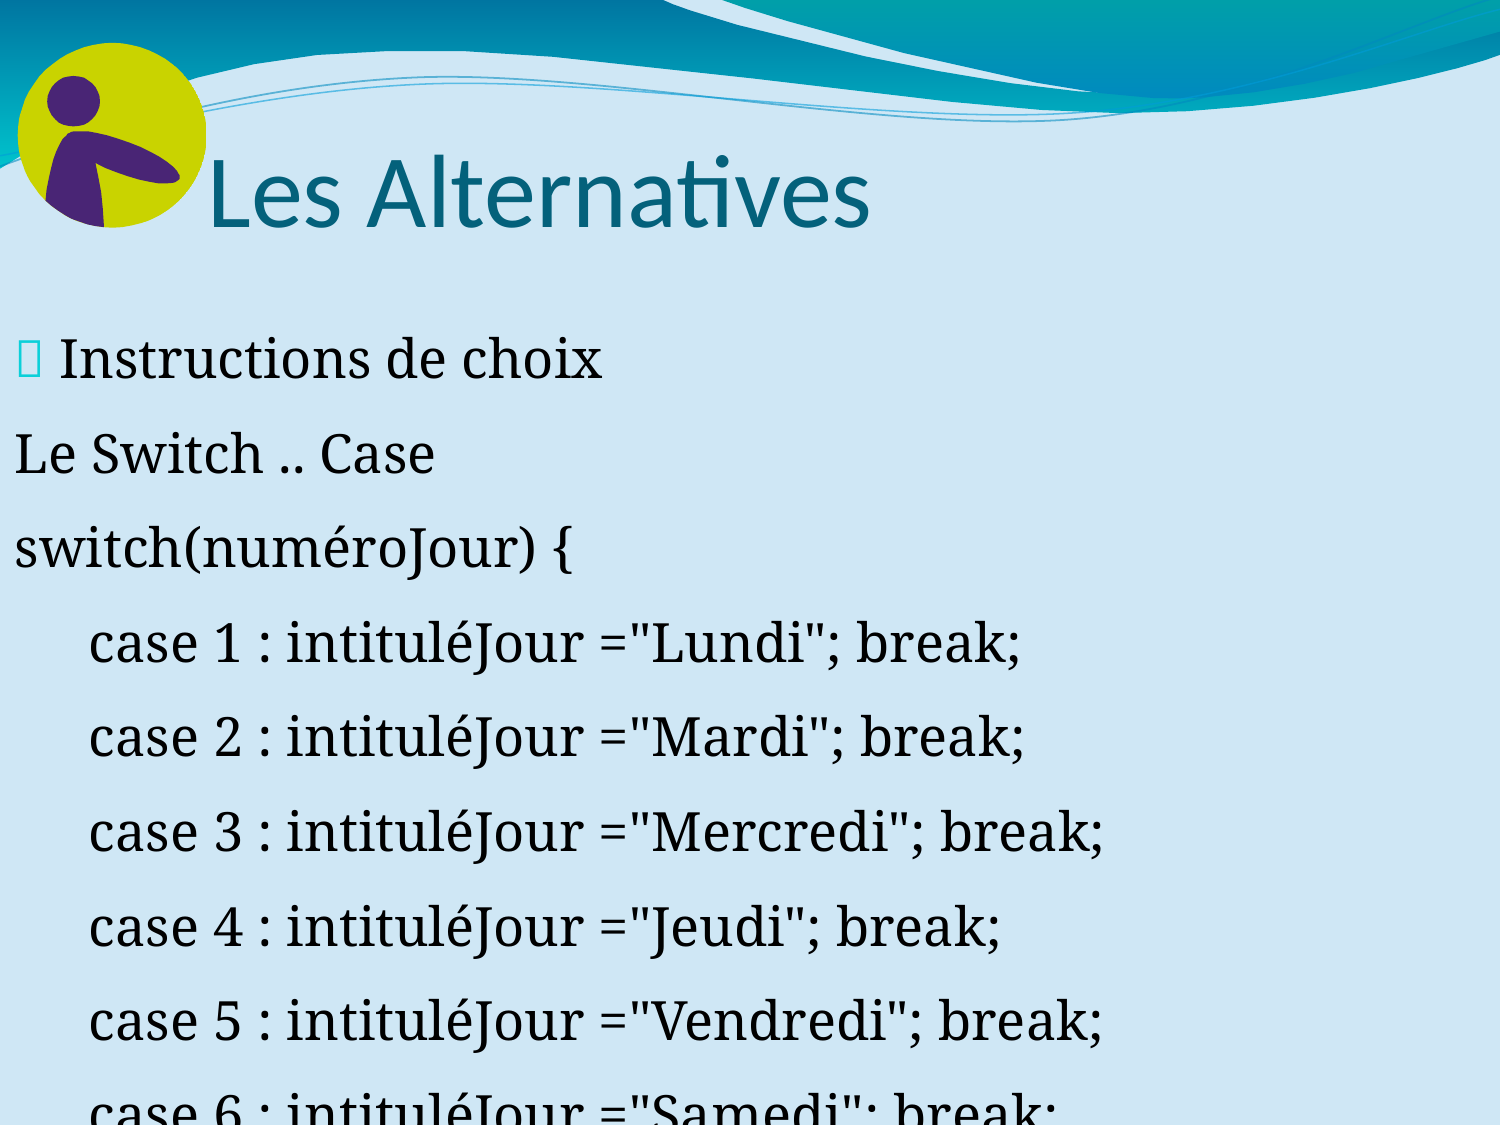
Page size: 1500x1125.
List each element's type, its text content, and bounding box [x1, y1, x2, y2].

list Instructions de choix Le Switch .. Case switch(numéroJour) { case 1 : intituléJour ="Lundi"; break; case 2 : intituléJour ="Mardi"; break; case 3 : intituléJour ="Mercredi"; break; case 4 : intituléJour ="Jeudi"; break; case 5 : intituléJour ="Vendredi"; break; case 6 : intituléJour ="Samedi"; break; case 7 : intituléJour ="Dimanche"; break; default : intituléJour ="Inconnu"; break; } [0, 317, 1454, 1125]
title Les Alternatives [75, 115, 1425, 303]
